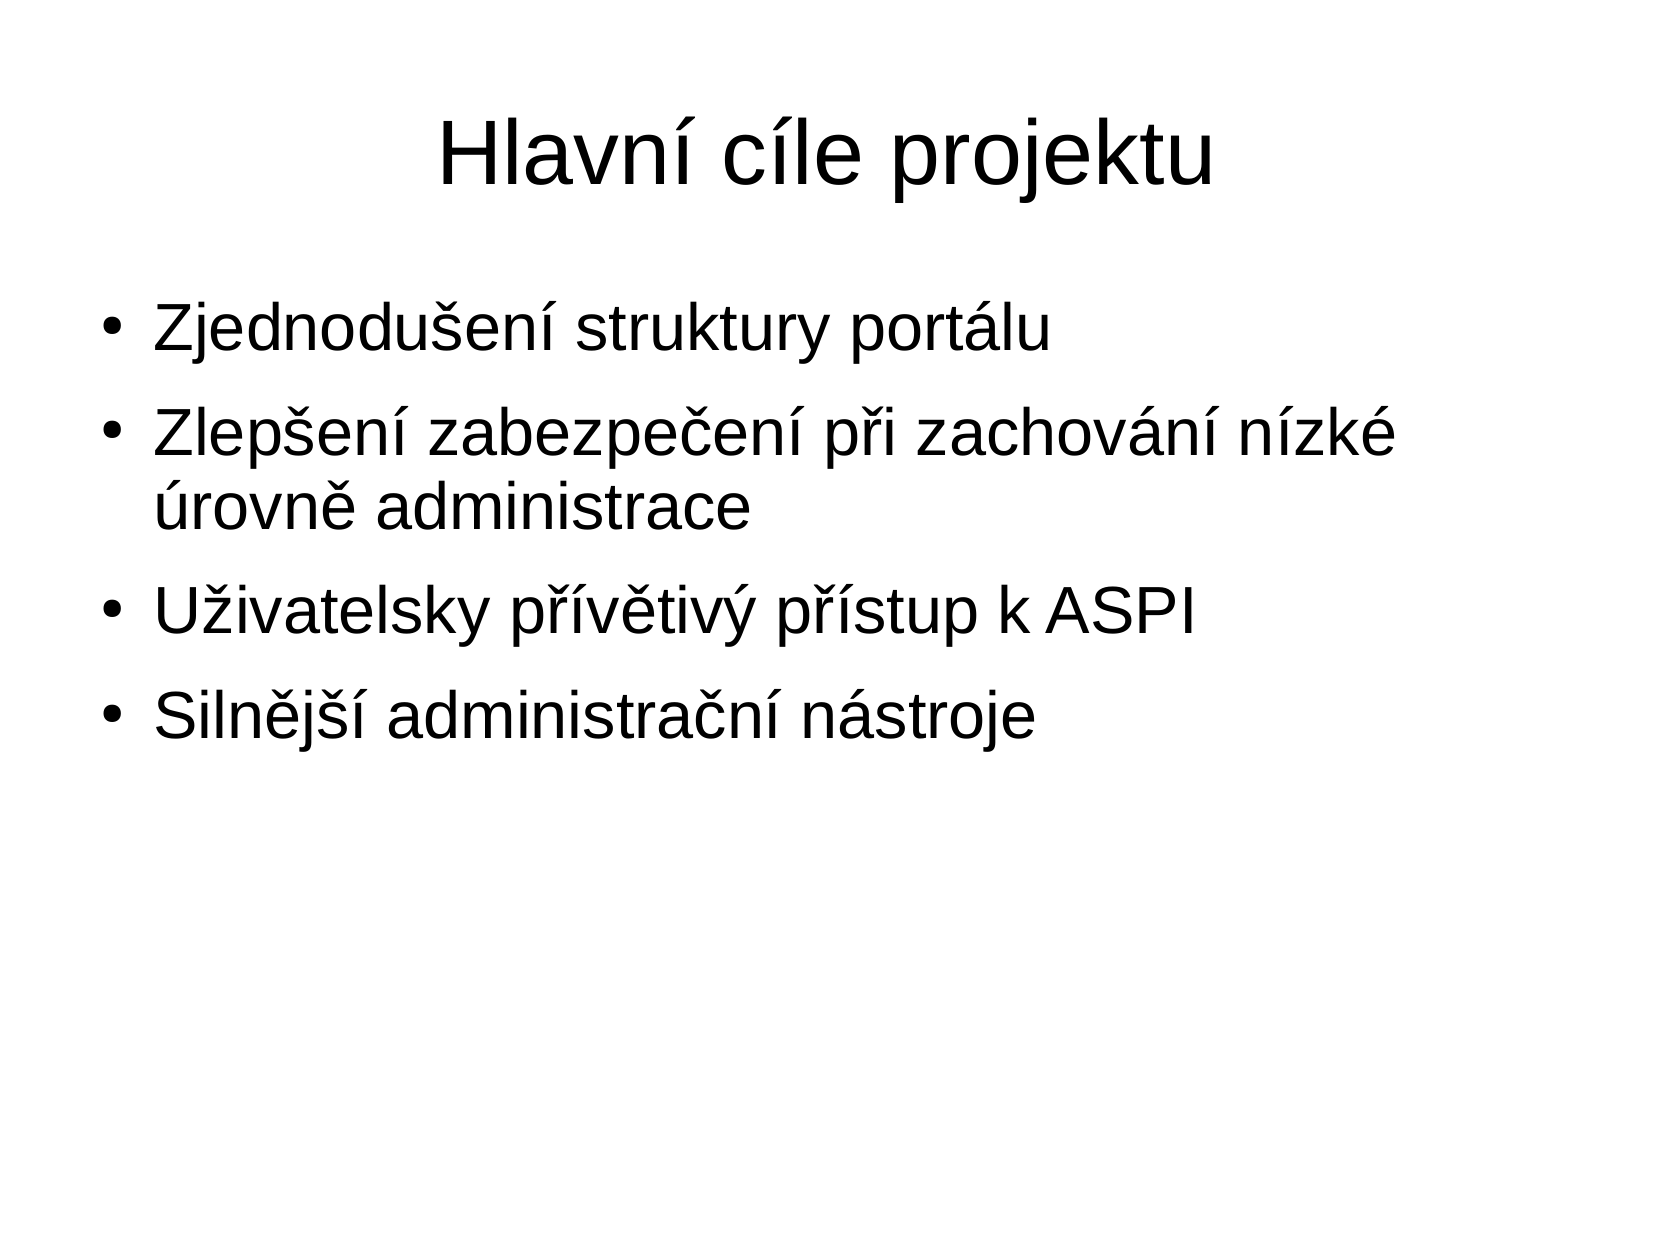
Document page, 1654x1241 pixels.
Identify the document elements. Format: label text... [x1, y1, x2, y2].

list Zjednodušení struktury portálu Zlepšení zabezpečení při zachování nízké úrovně administrace Uživatelsky přívětivý přístup k ASPI Silnější administrační nástroje [82, 290, 1571, 1010]
title Hlavní cíle projektu [82, 49, 1571, 257]
